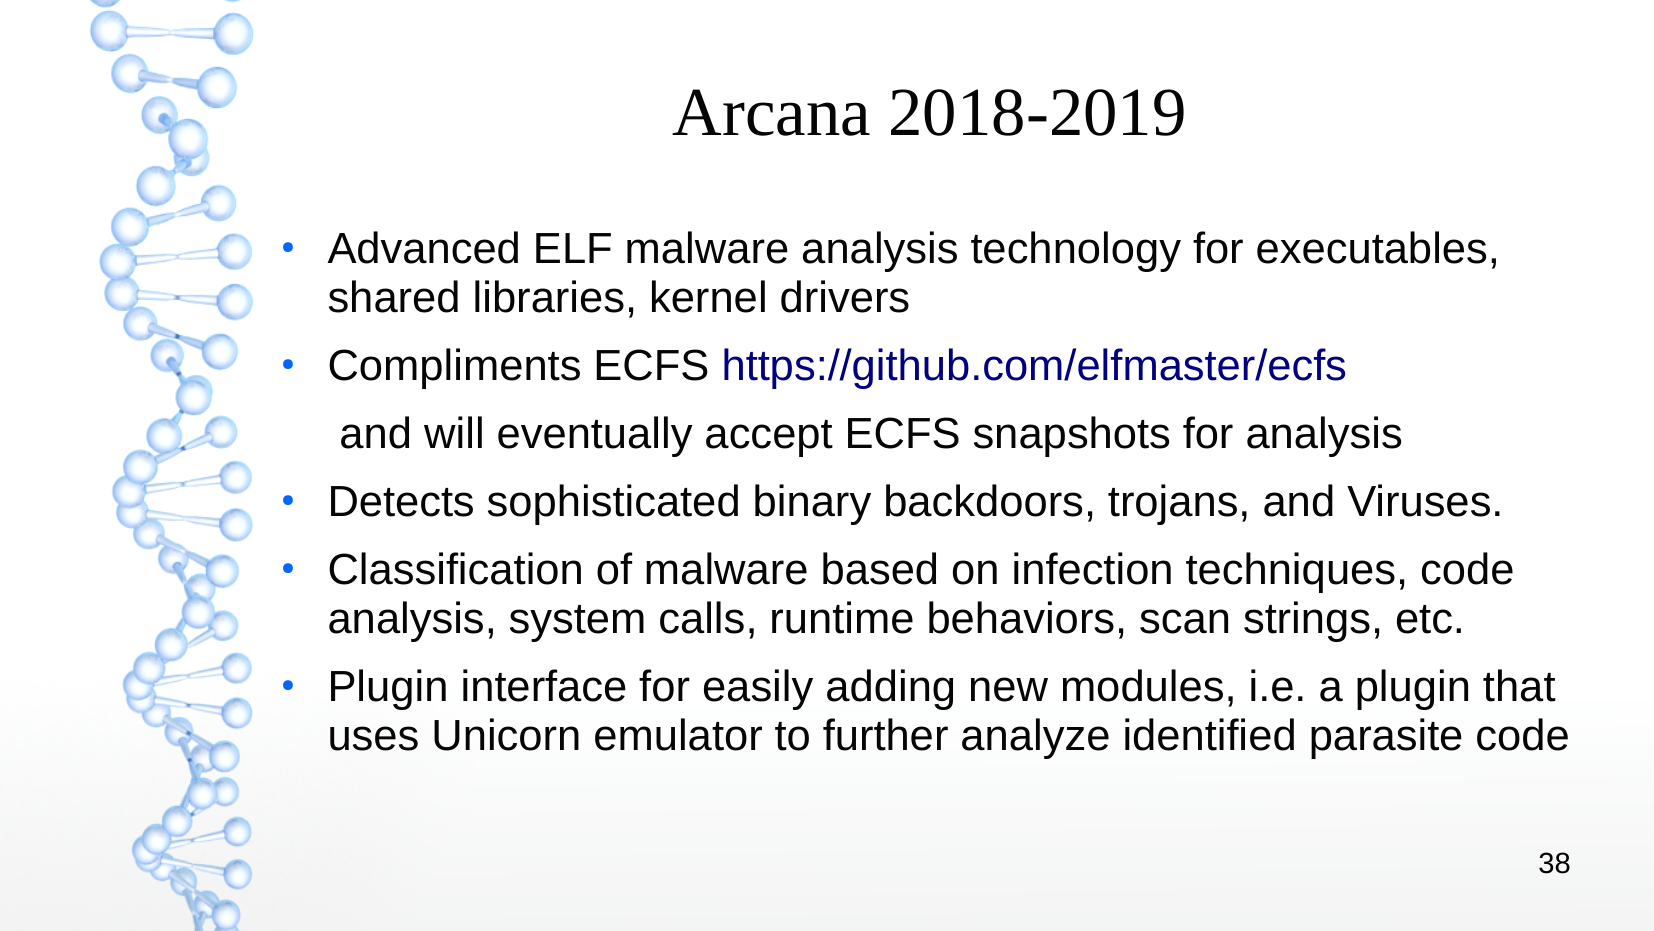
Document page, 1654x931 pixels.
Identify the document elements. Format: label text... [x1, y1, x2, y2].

list Advanced ELF malware analysis technology for executables, shared libraries, kernel drivers Compliments ECFS https://github.com/elfmaster/ecfs and will eventually accept ECFS snapshots for analysis Detects sophisticated binary backdoors, trojans, and Viruses. Classification of malware based on infection techniques, code analysis, system calls, runtime behaviors, scan strings, etc. Plugin interface for easily adding new modules, i.e. a plugin that uses Unicorn emulator to further analyze identified parasite code [265, 224, 1595, 764]
title Arcana 2018-2019 [265, 35, 1595, 189]
picture [0, 0, 1654, 931]
